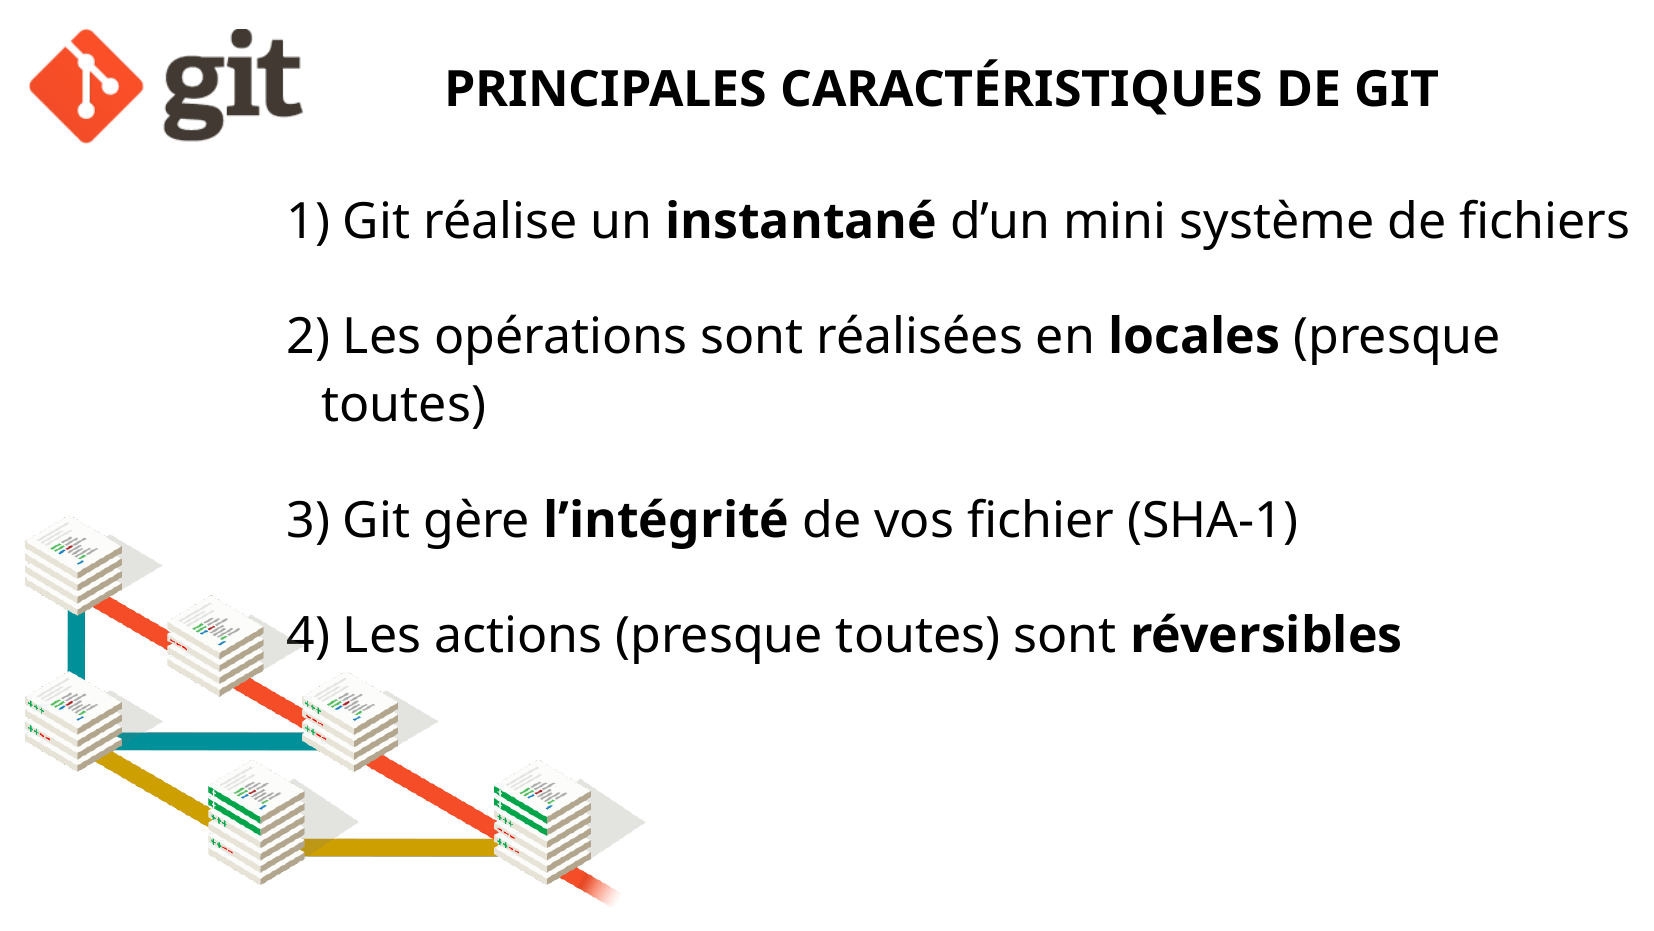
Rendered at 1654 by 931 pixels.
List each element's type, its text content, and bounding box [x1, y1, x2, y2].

text_box Git réalise un instantané d’un mini système de fichiers Les opérations sont réalisées en locales (presque toutes) Git gère l’intégrité de vos fichier (SHA-1) Les actions (presque toutes) sont réversibles [271, 177, 1654, 614]
picture [23, 513, 660, 925]
text_box Principales caractéristiques de git [354, 50, 1530, 125]
picture [29, 29, 303, 144]
